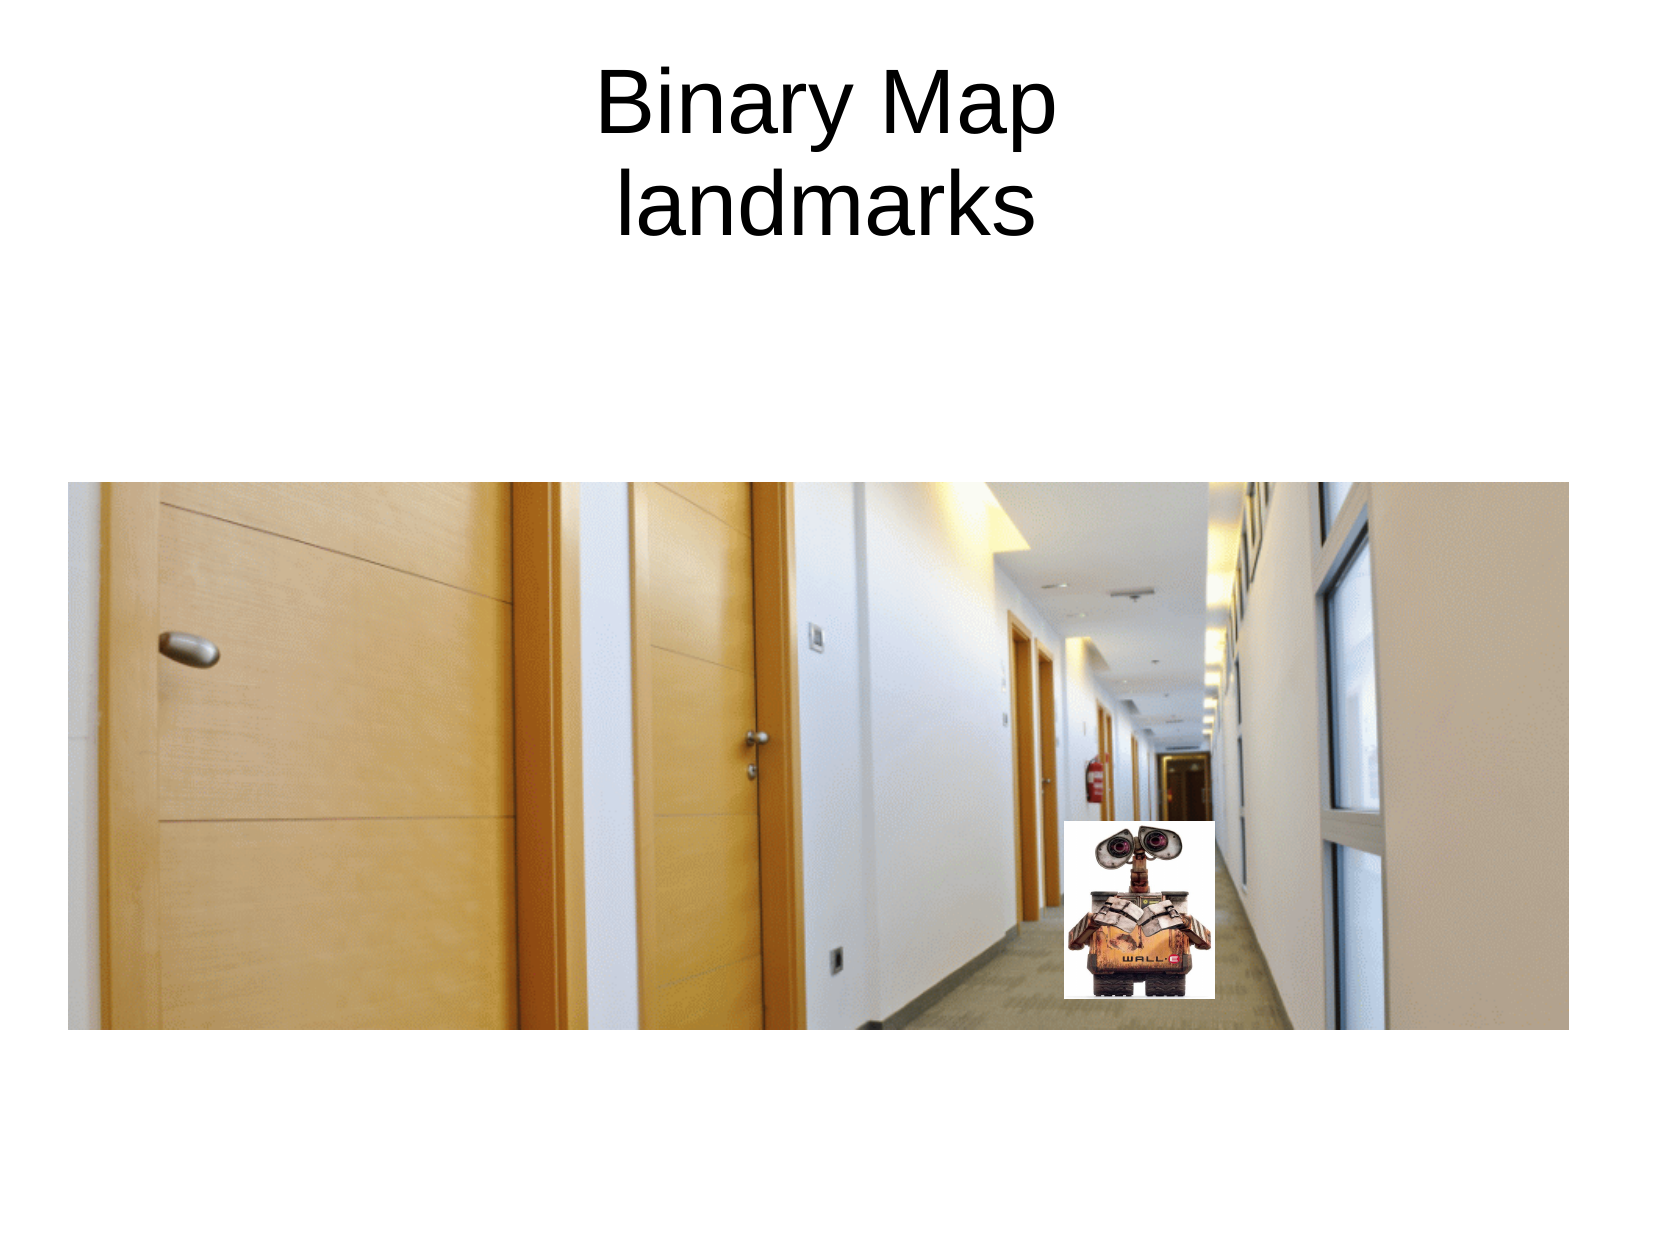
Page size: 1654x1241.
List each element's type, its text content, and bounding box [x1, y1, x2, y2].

picture [68, 482, 1569, 1030]
title Binary Map landmarks [82, 49, 1571, 257]
